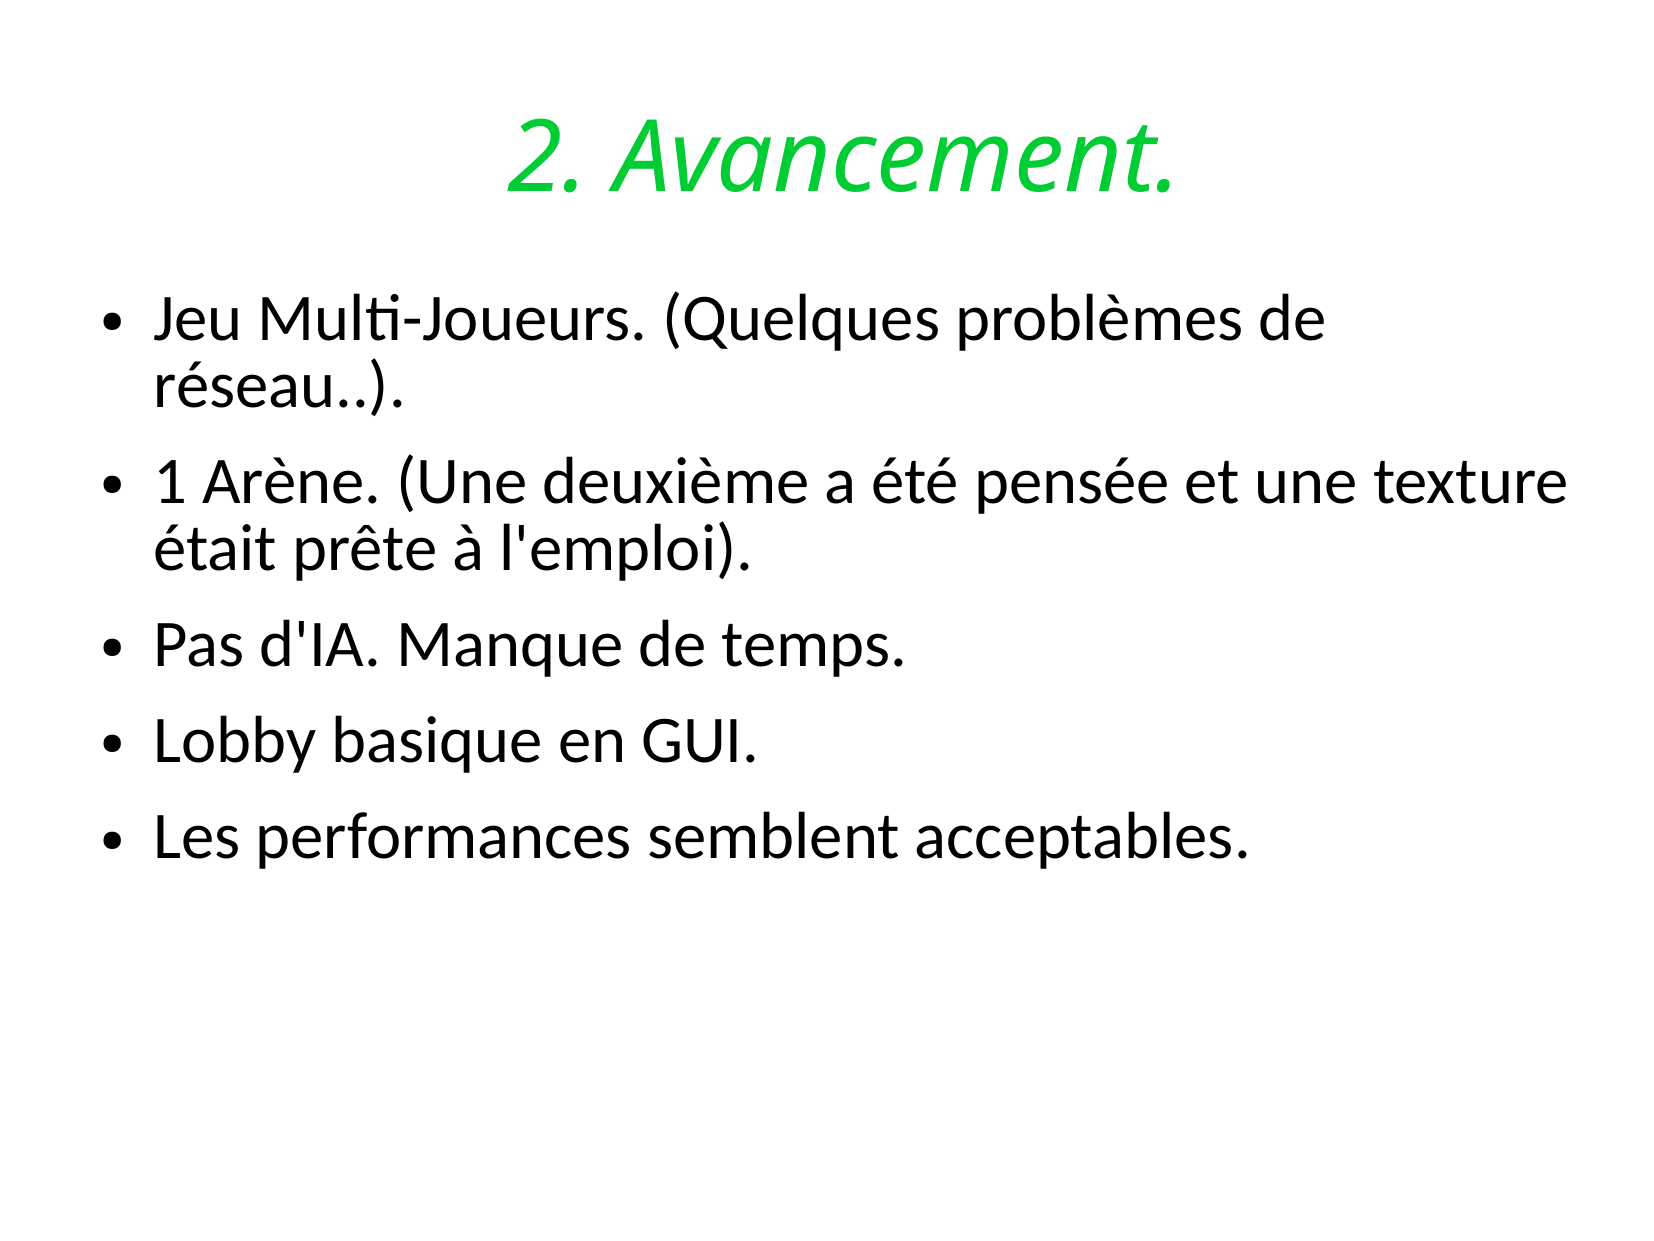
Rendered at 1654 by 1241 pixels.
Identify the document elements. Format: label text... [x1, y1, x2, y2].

list Jeu Multi-Joueurs. (Quelques problèmes de réseau..). 1 Arène. (Une deuxième a été pensée et une texture était prête à l'emploi). Pas d'IA. Manque de temps. Lobby basique en GUI. Les performances semblent acceptables. [82, 290, 1571, 1109]
title 2. Avancement. [82, 49, 1571, 257]
